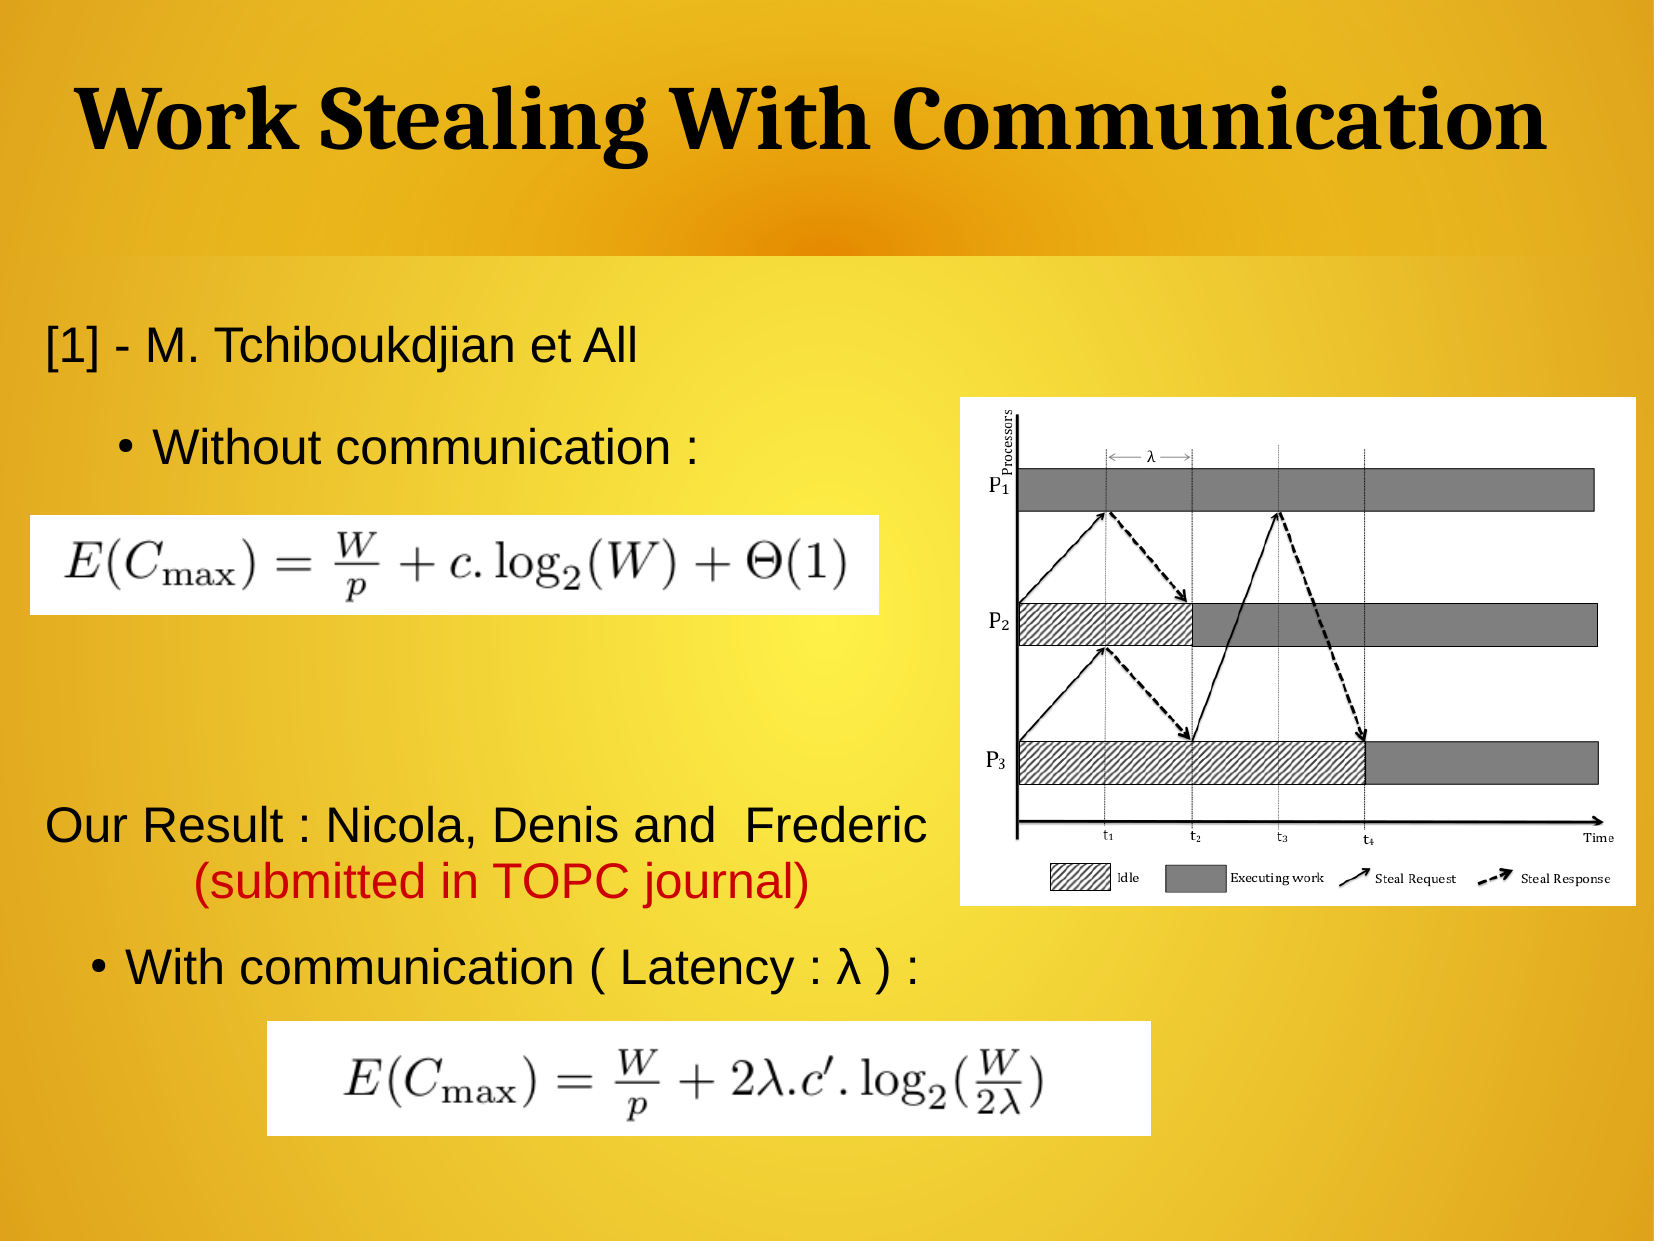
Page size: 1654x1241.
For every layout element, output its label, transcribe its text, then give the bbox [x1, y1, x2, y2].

text_box Work Stealing With Communication [60, 60, 1651, 290]
text_box [1] - M. Tchiboukdjian et All [30, 282, 736, 409]
picture [30, 515, 879, 616]
text_box Without communication : [102, 383, 811, 511]
picture [960, 397, 1636, 906]
text_box With communication ( Latency : λ ) : [75, 917, 961, 1031]
picture [267, 1021, 1151, 1136]
text_box Our Result : Nicola, Denis and Frederic (submitted in TOPC journal) [30, 789, 961, 917]
